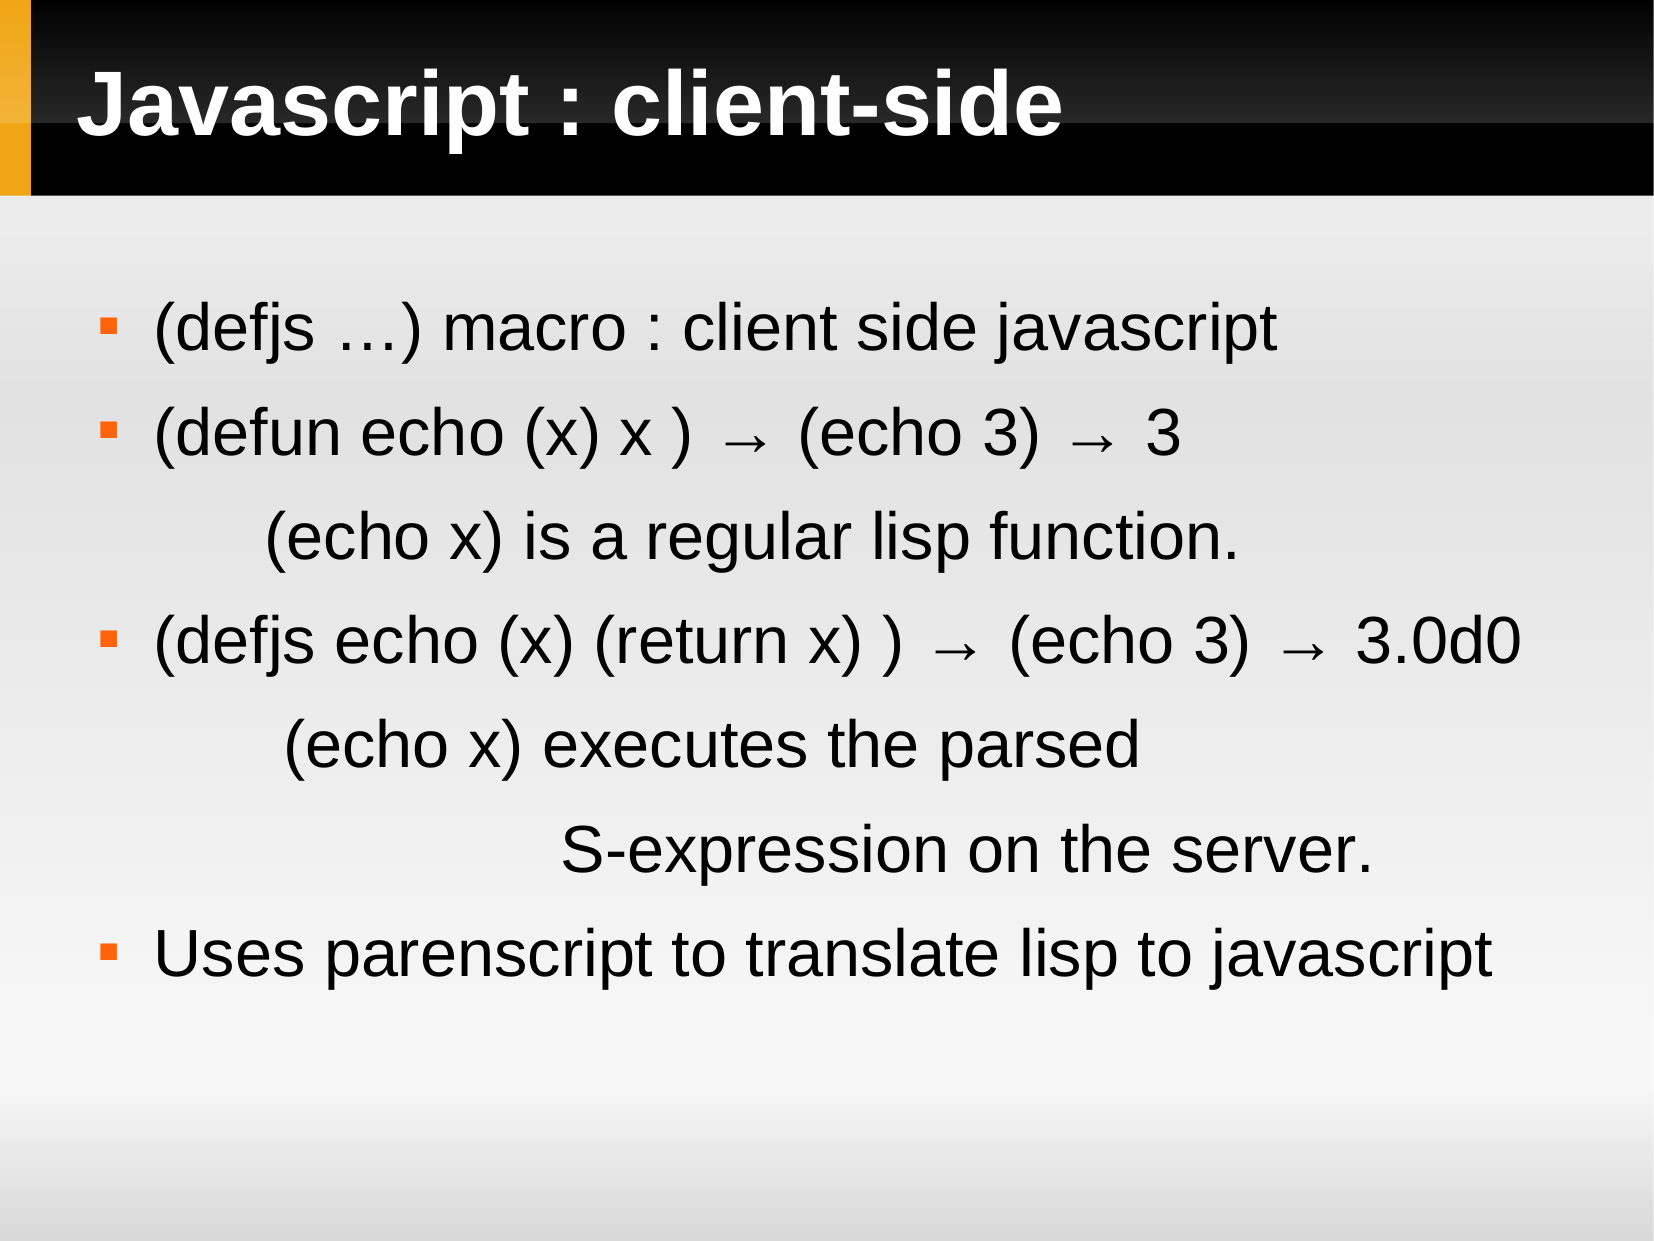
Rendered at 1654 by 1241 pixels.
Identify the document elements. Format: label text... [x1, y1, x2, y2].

title Javascript : client-side [76, 0, 1565, 208]
picture [0, 0, 1654, 1241]
list (defjs …) macro : client side javascript (defun echo (x) x ) → (echo 3) → 3 (echo x) is a regular lisp function. (defjs echo (x) (return x) ) → (echo 3) → 3.0d0 (echo x) executes the parsed S-expression on the server. Uses parenscript to translate lisp to javascript [82, 290, 1571, 1094]
